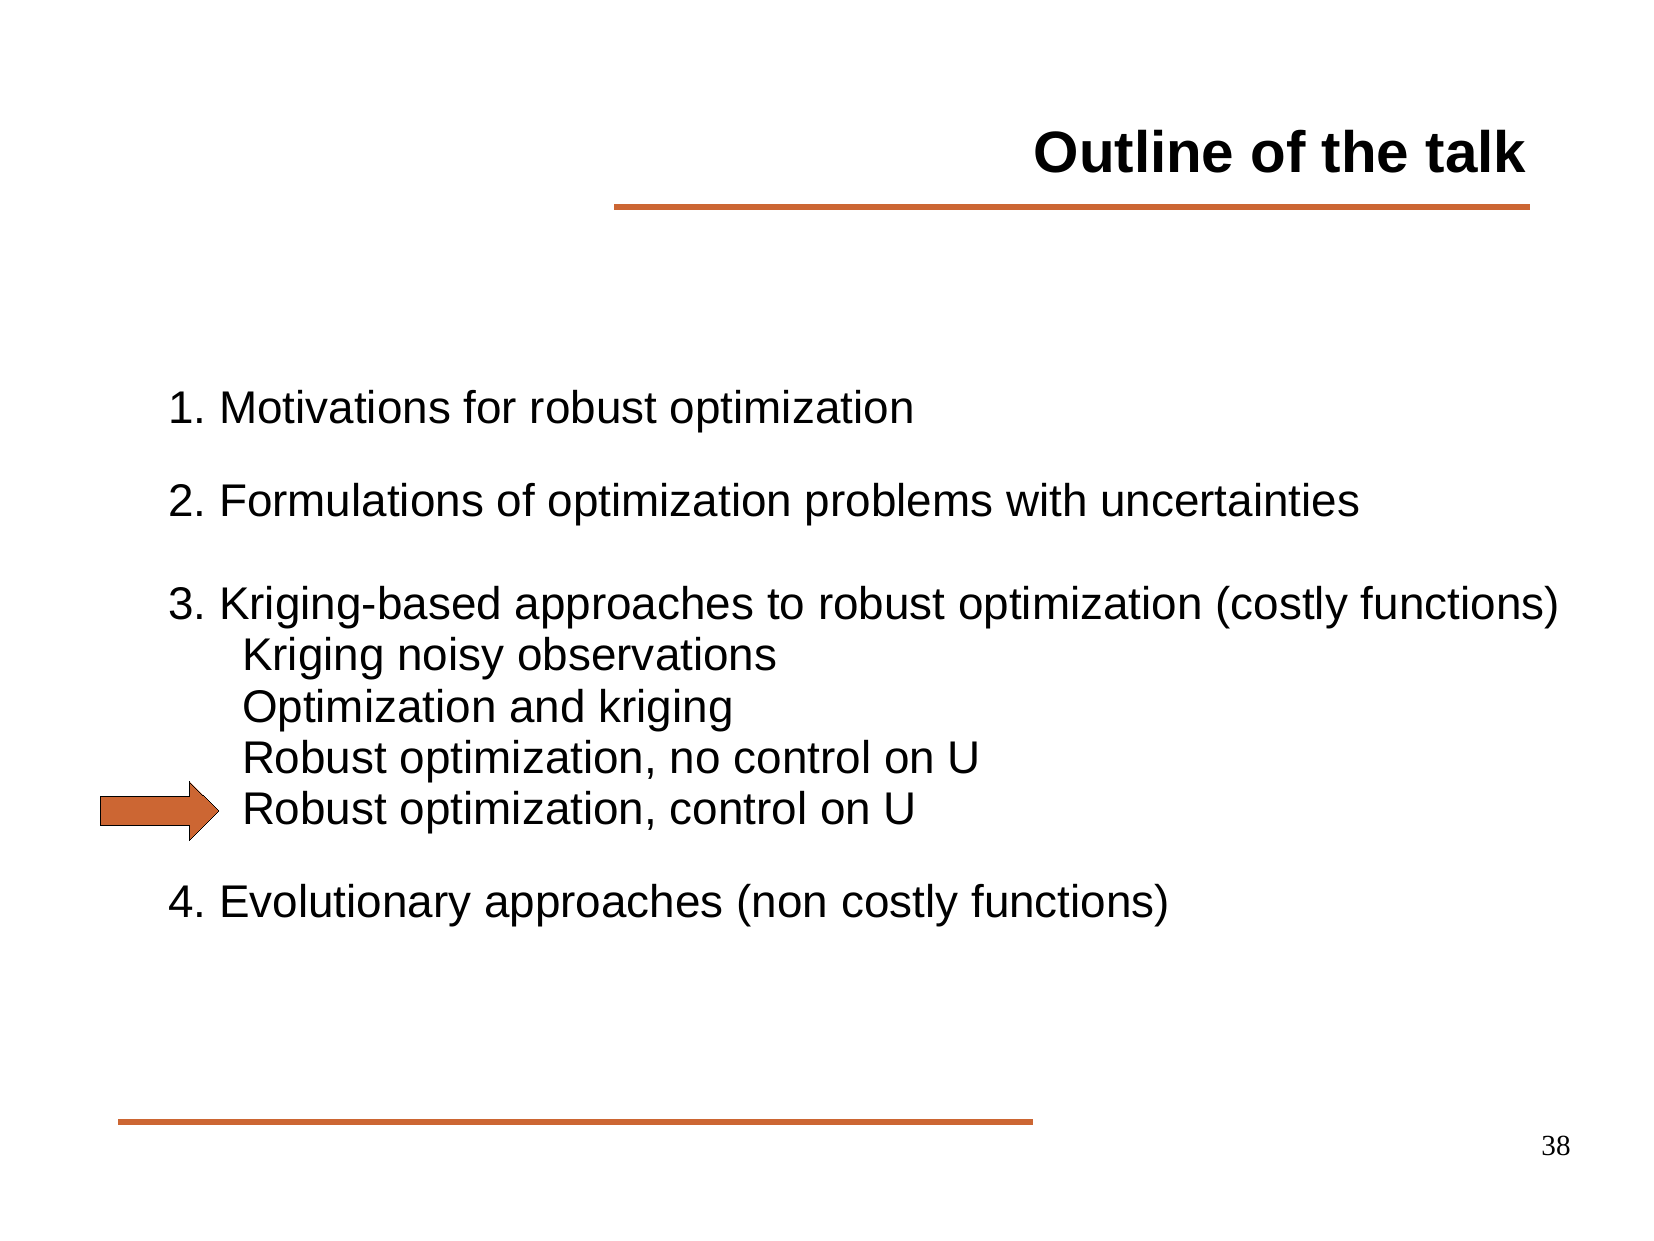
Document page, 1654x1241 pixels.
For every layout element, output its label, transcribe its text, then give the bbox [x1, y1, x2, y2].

text_box Outline of the talk [147, 112, 1542, 313]
text_box 1. Motivations for robust optimization 2. Formulations of optimization problems with uncertainties 3. Kriging-based approaches to robust optimization (costly functions) Kriging noisy observations Optimization and kriging Robust optimization, no control on U Robust optimization, control on U 4. Evolutionary approaches (non costly functions) [153, 374, 1607, 935]
text_box [100, 781, 219, 841]
